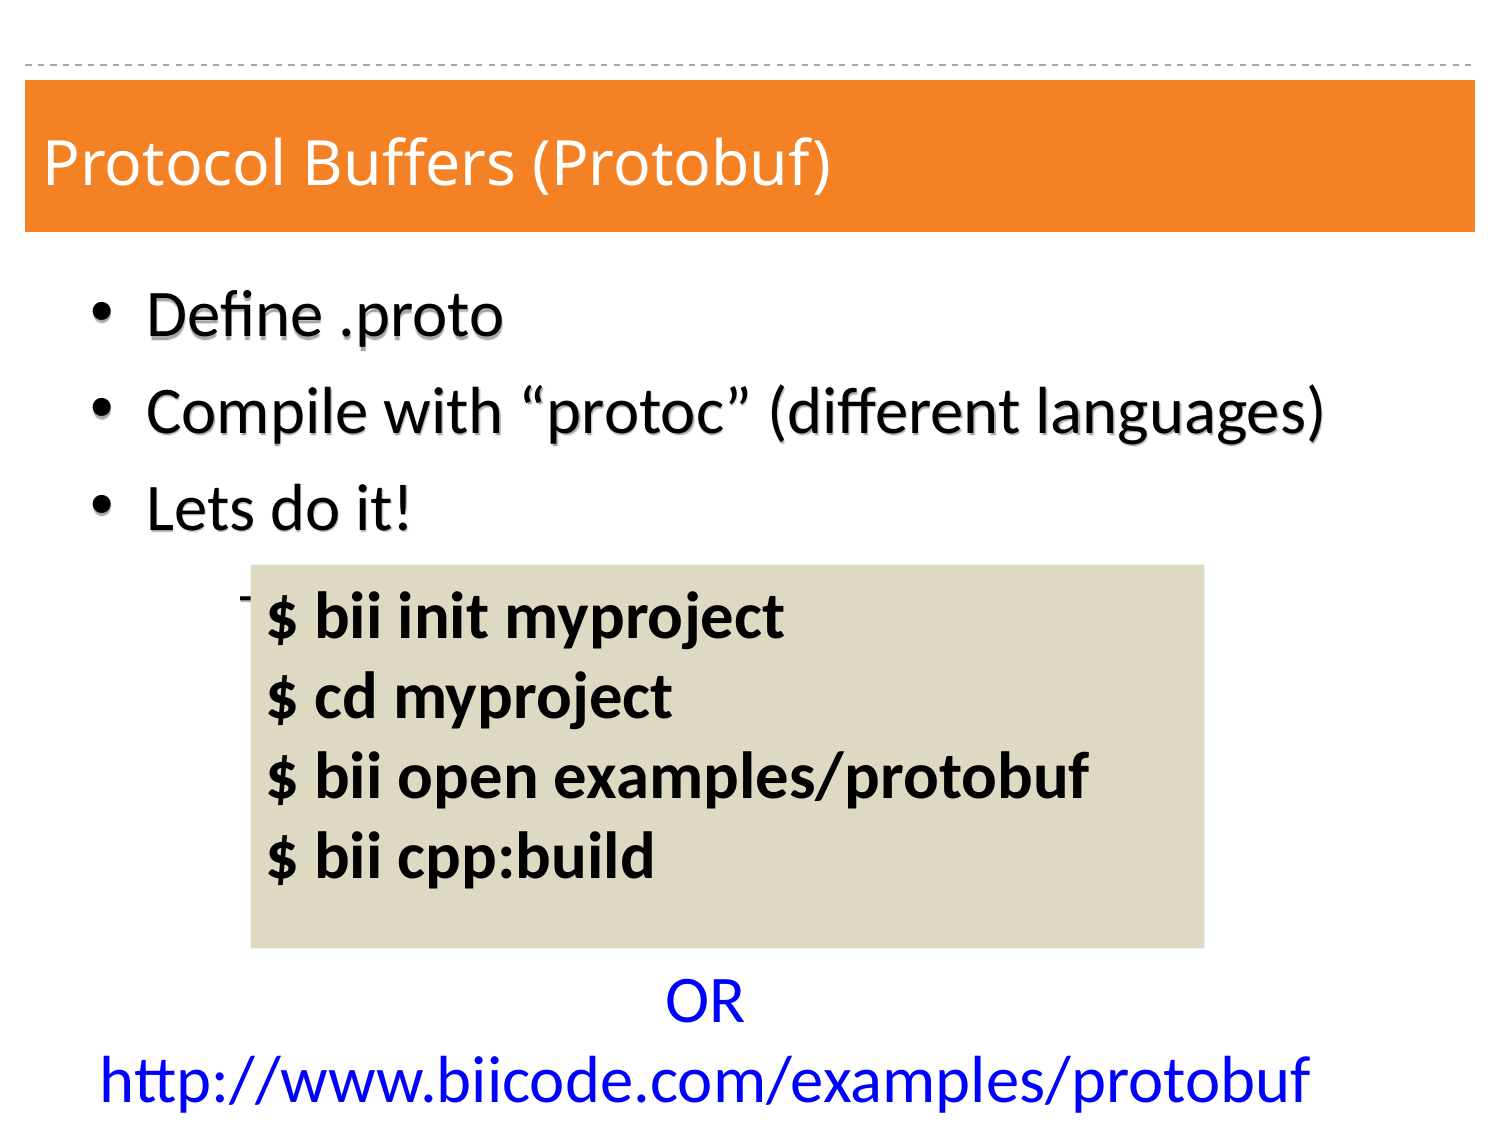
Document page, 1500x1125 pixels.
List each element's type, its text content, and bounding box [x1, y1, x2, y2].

text_box Protocol Buffers (Protobuf) [27, 108, 1473, 231]
list Define .proto Compile with “protoc” (different languages) Lets do it! [75, 262, 1426, 1005]
text_box [25, 80, 1475, 232]
text_box OR http://www.biicode.com/examples/protobuf [85, 948, 1327, 1123]
text_box $ bii init myproject $ cd myproject $ bii open examples/protobuf $ bii cpp:build [250, 564, 1205, 948]
